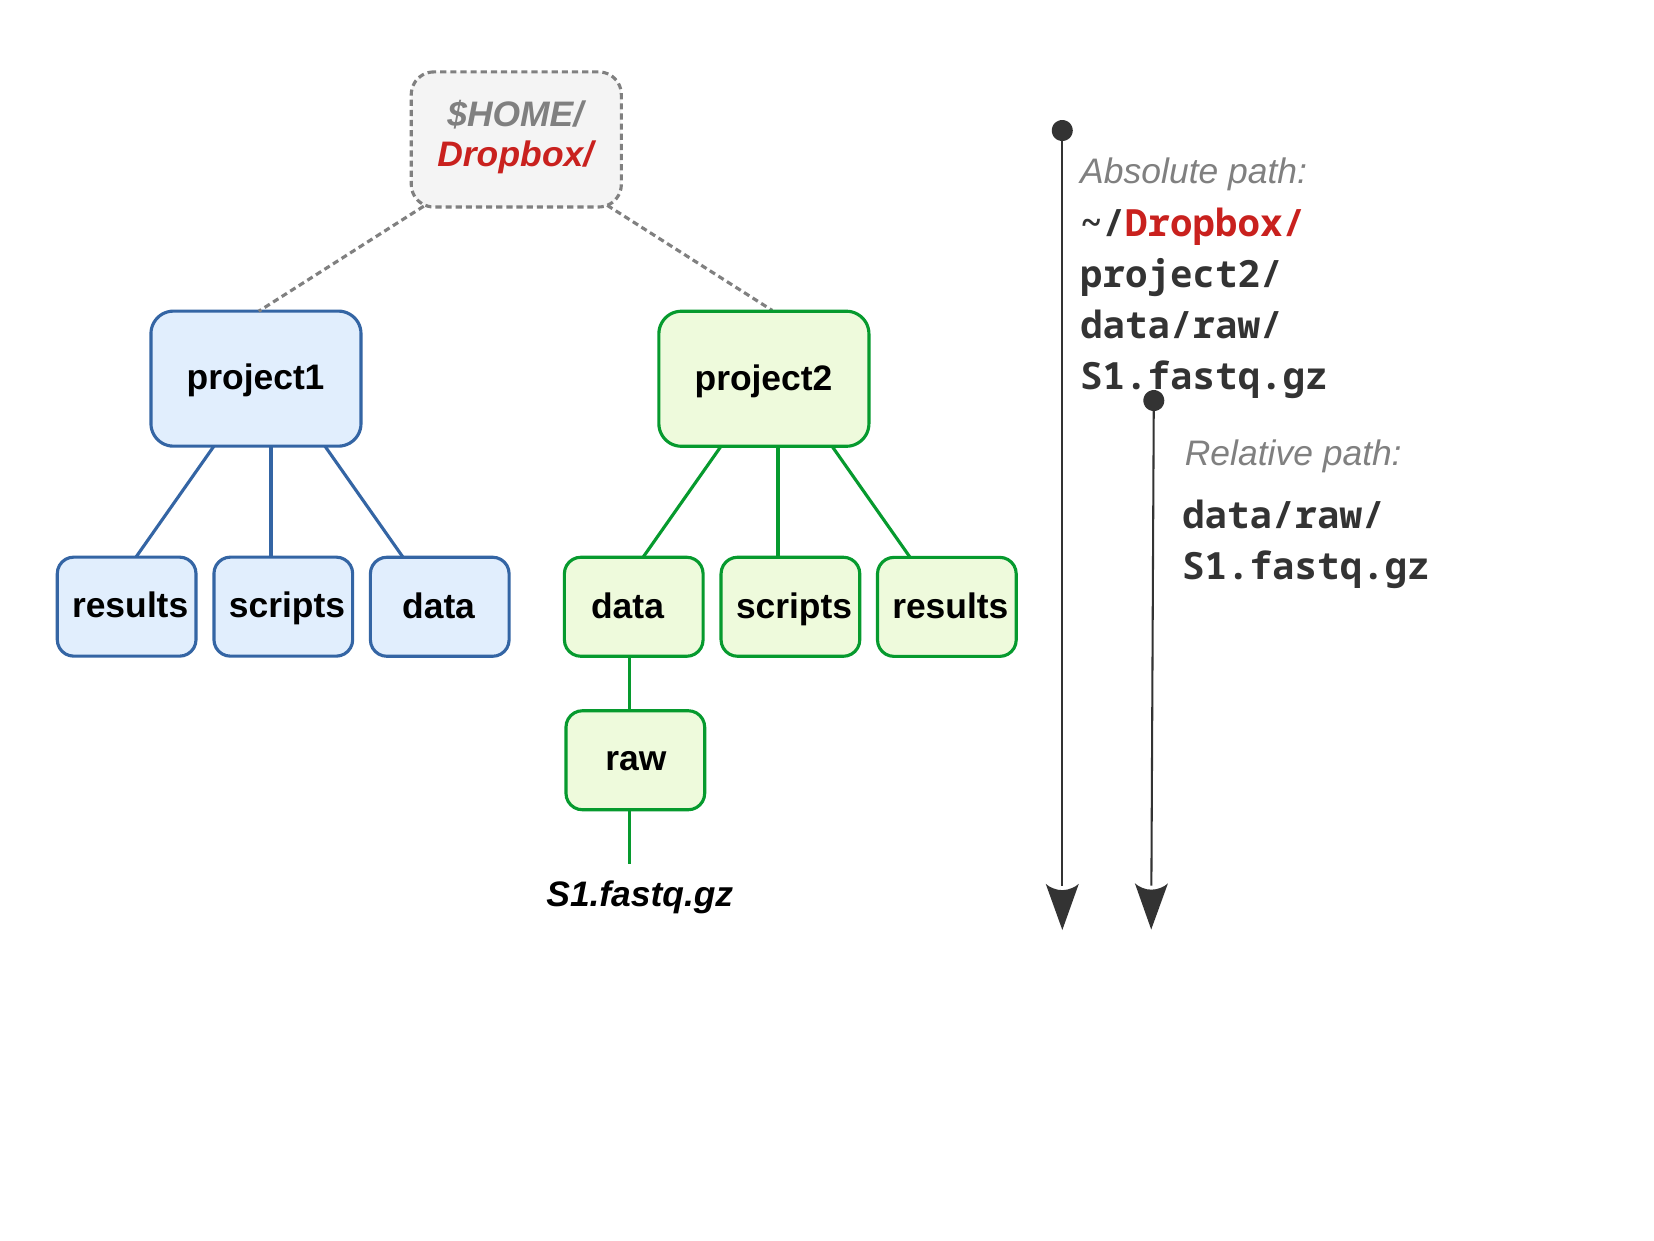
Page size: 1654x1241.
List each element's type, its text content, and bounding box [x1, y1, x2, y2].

text_box [565, 710, 705, 810]
text_box results [57, 578, 214, 673]
text_box Absolute path: [1065, 144, 1381, 189]
text_box S1.fastq.gz [531, 866, 760, 939]
text_box [721, 557, 860, 578]
text_box data [576, 578, 685, 636]
text_box project2 [679, 350, 869, 445]
text_box [57, 557, 197, 578]
text_box scripts [214, 578, 361, 636]
text_box [564, 557, 704, 657]
text_box Relative path: [1170, 425, 1485, 481]
text_box [370, 557, 510, 657]
text_box [877, 636, 1017, 657]
text_box [411, 71, 622, 207]
text_box ~/Dropbox/project2/ data/raw/S1.fastq.gz [1065, 189, 1381, 355]
text_box data/raw/ S1.fastq.gz [1167, 481, 1453, 581]
text_box [150, 311, 362, 447]
text_box scripts [721, 578, 869, 636]
text_box project1 [171, 350, 345, 445]
text_box [721, 636, 860, 657]
text_box [658, 311, 869, 447]
text_box [877, 557, 1017, 578]
text_box data [387, 578, 496, 636]
text_box raw [590, 731, 700, 788]
text_box results [877, 578, 1025, 636]
text_box [213, 557, 353, 657]
text_box $HOME/Dropbox/ [418, 87, 613, 184]
